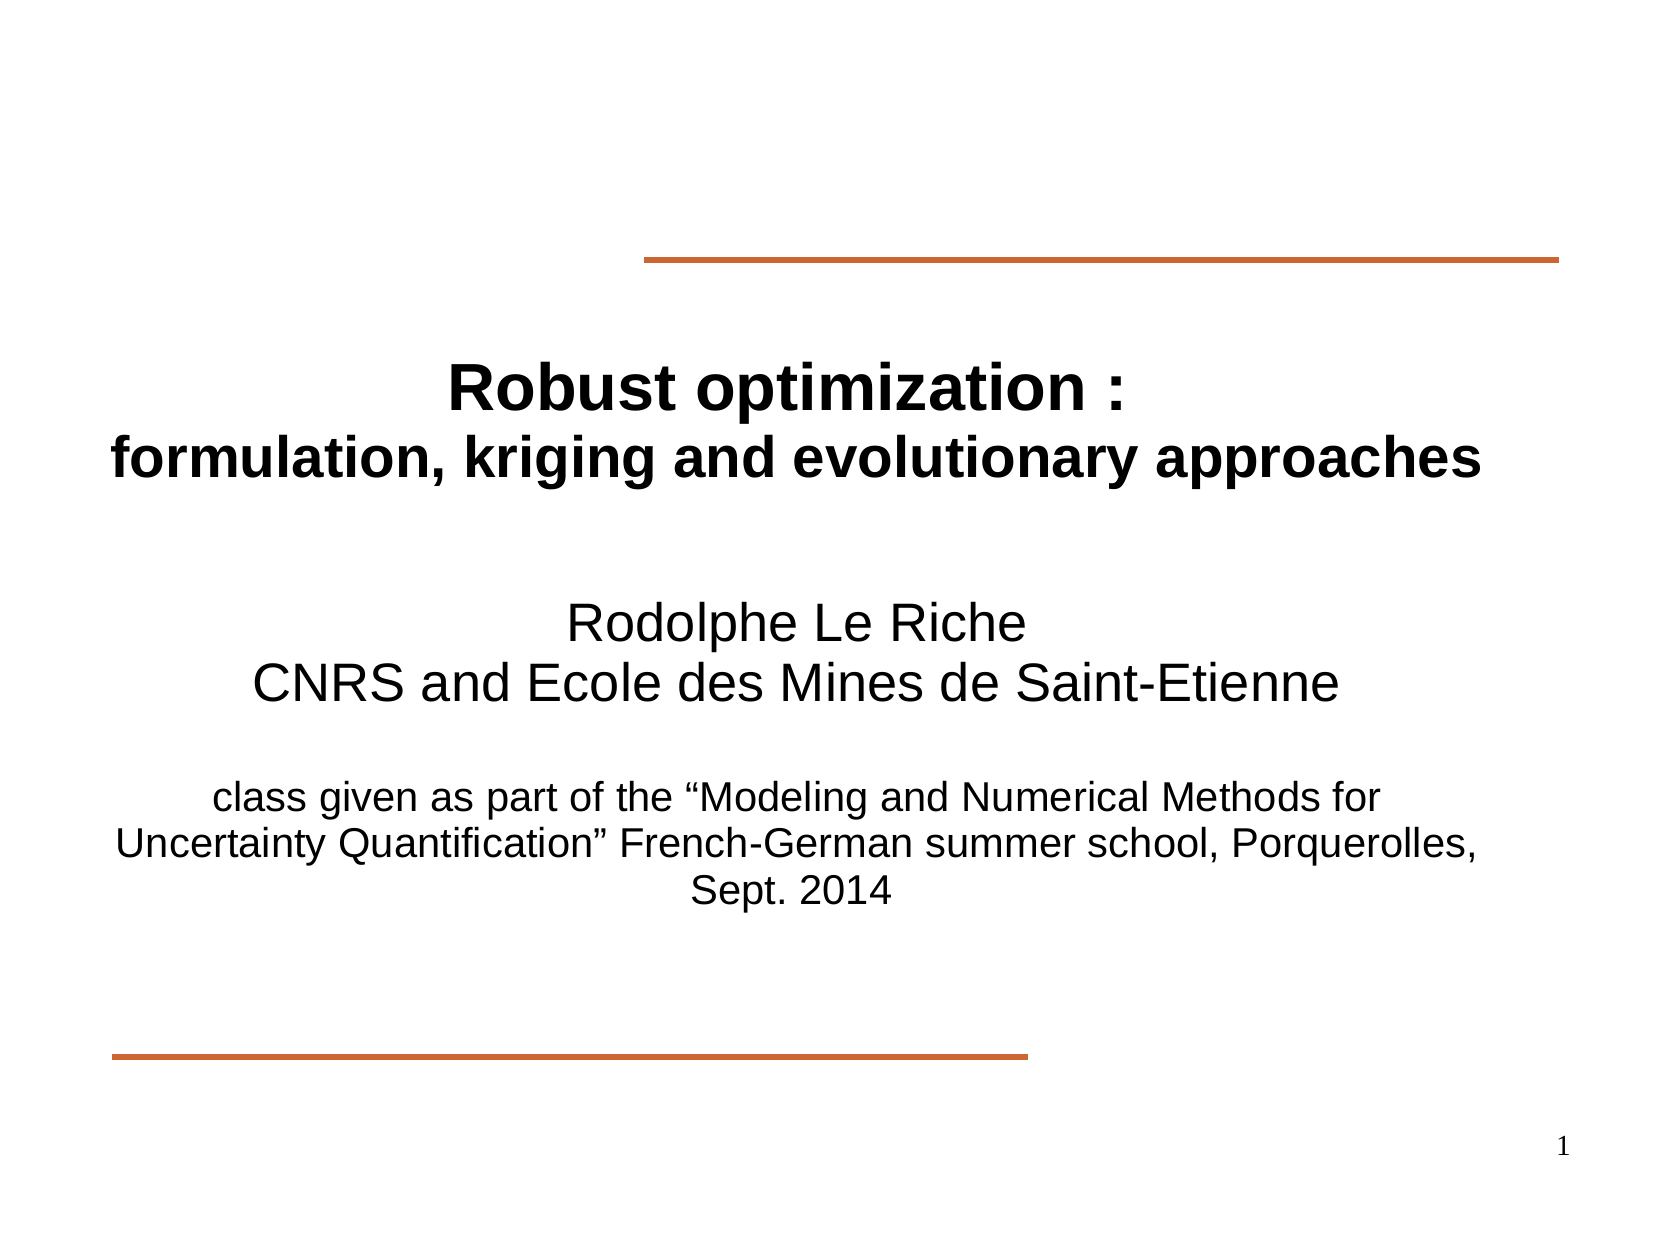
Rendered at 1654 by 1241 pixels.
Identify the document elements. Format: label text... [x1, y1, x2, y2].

text_box Robust optimization : formulation, kriging and evolutionary approaches Rodolphe Le Riche CNRS and Ecole des Mines de Saint-Etienne class given as part of the “Modeling and Numerical Methods for Uncertainty Quantification” French-German summer school, Porquerolles, Sept. 2014 [88, 342, 1506, 977]
